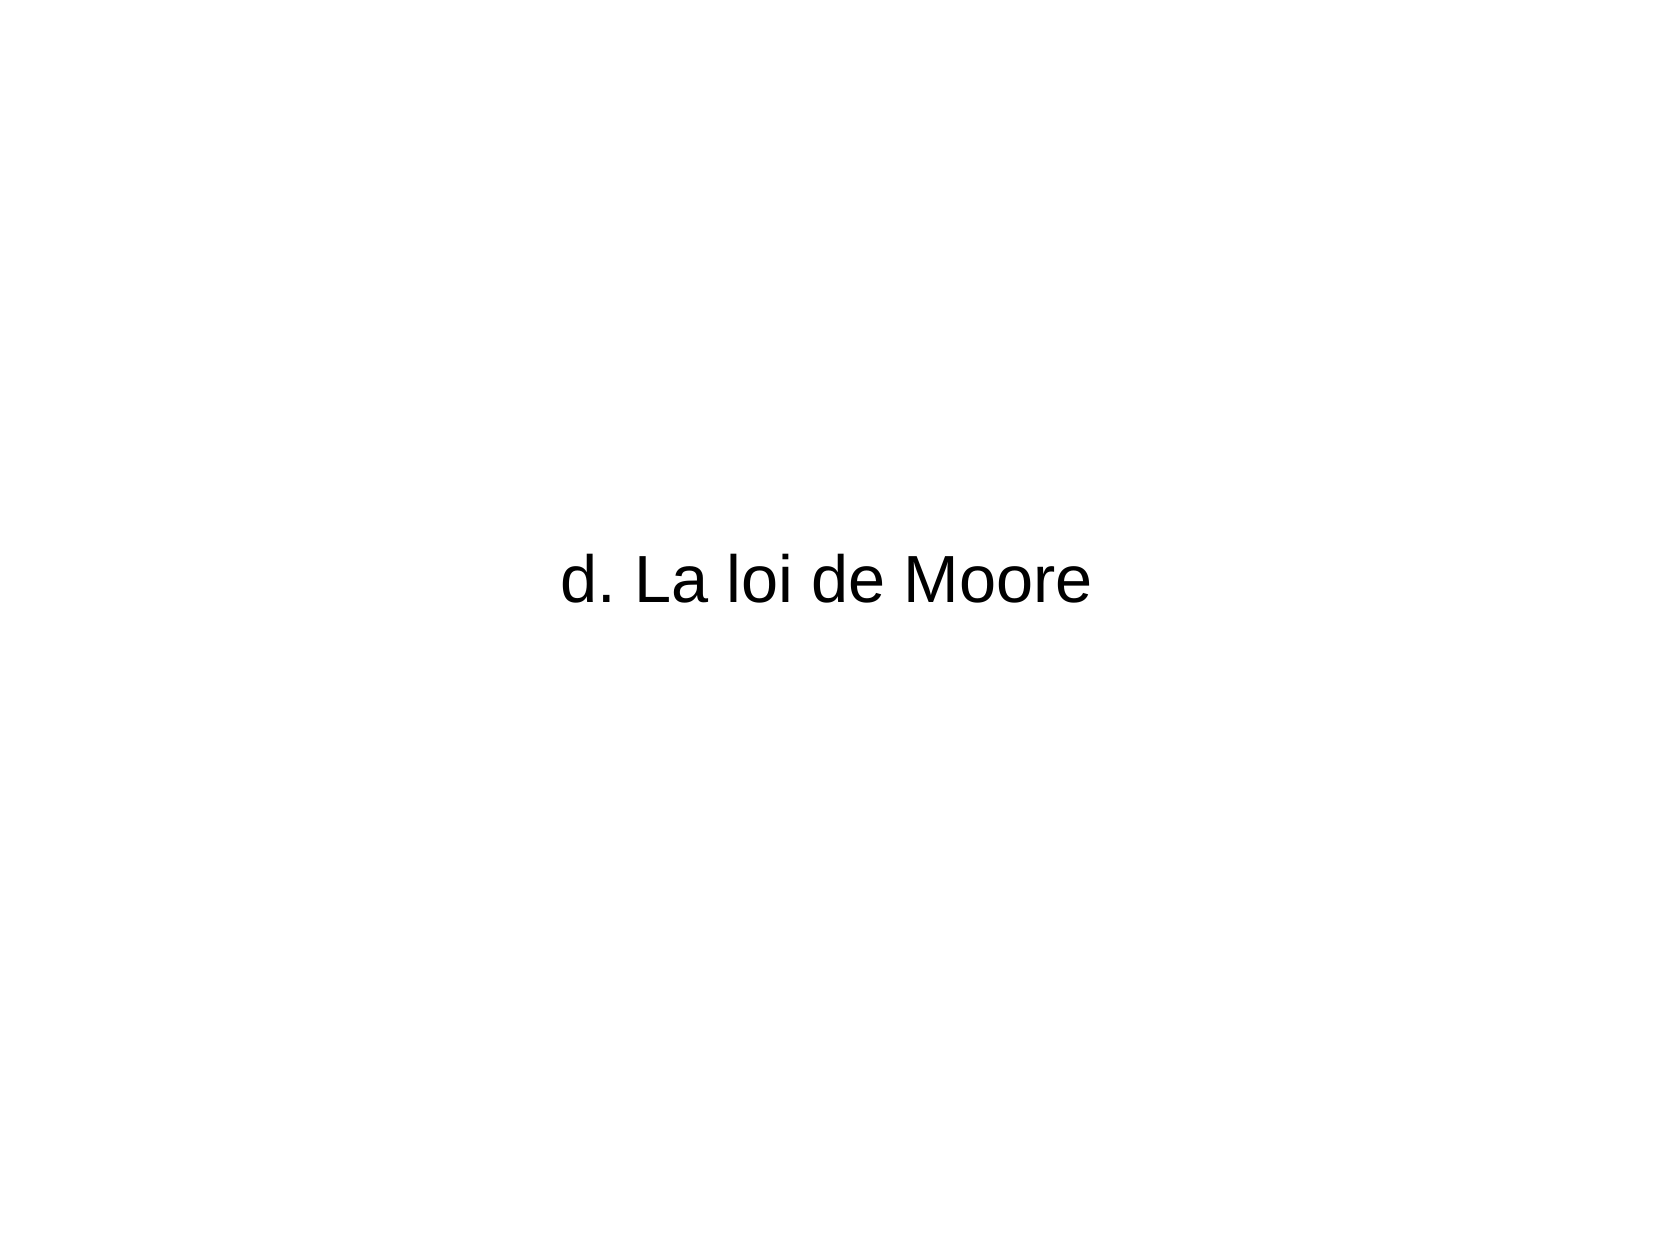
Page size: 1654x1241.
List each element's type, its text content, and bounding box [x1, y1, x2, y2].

subtitle d. La loi de Moore [82, 49, 1571, 1109]
